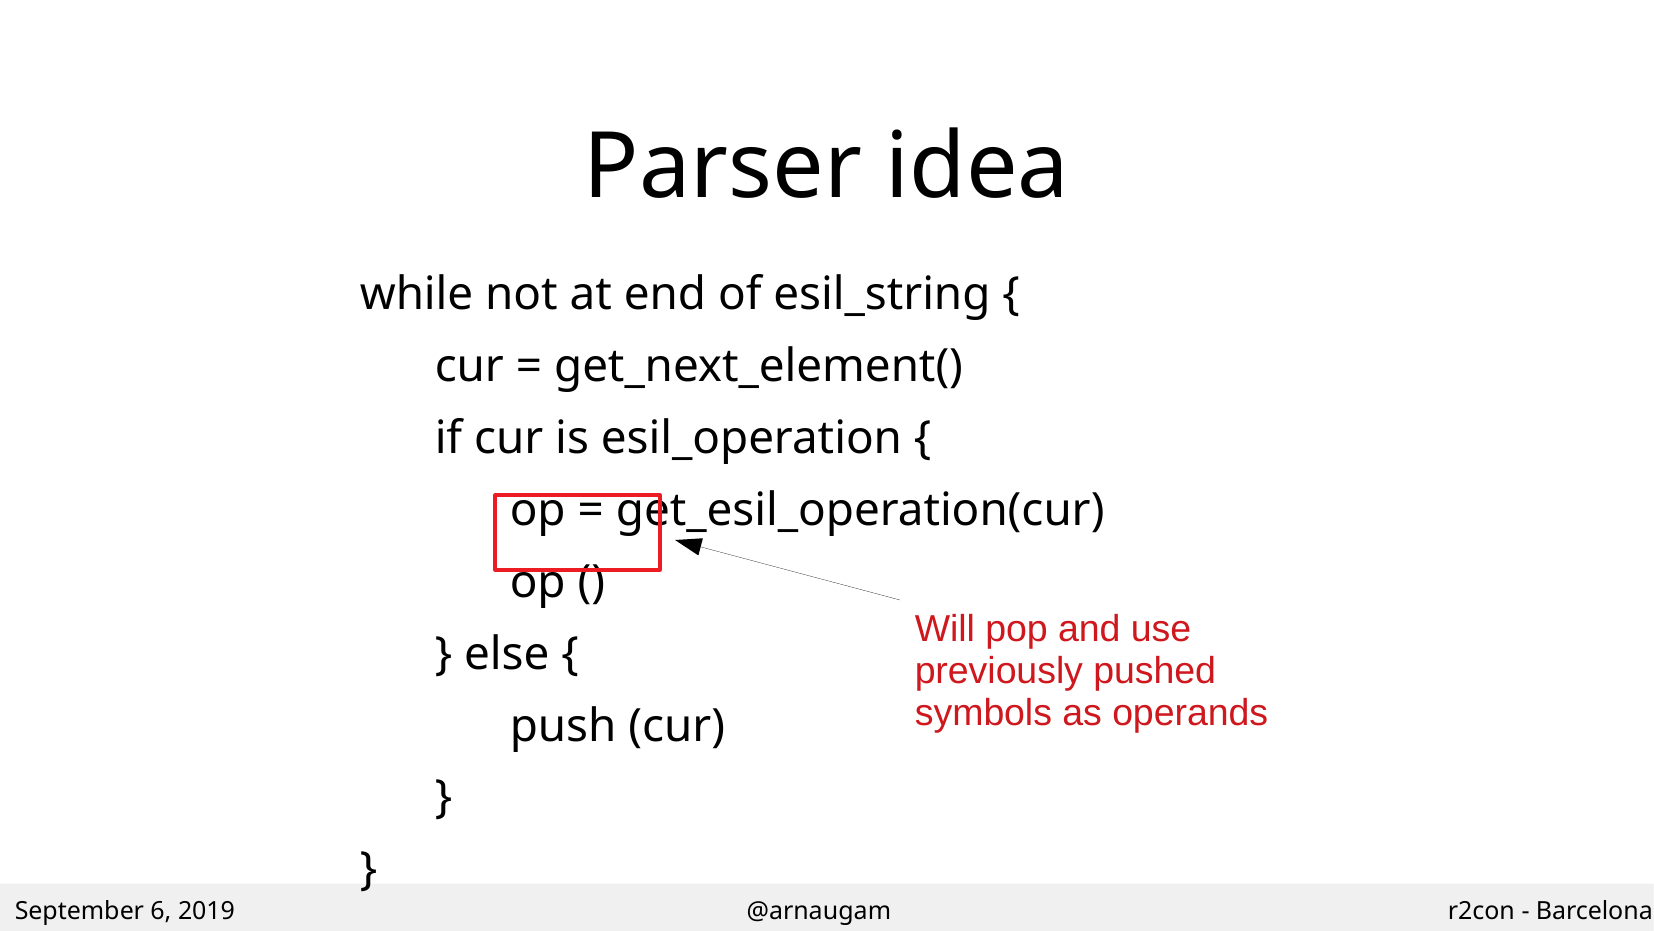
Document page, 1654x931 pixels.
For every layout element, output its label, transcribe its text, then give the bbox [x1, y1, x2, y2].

text_box Will pop and use previously pushed symbols as operands [900, 600, 1291, 741]
text_box while not at end of esil_string { cur = get_next_element() if cur is esil_operation { op = get_esil_operation(cur) op () } else { push (cur) } } [345, 244, 1295, 811]
title Parser idea [82, 84, 1571, 240]
